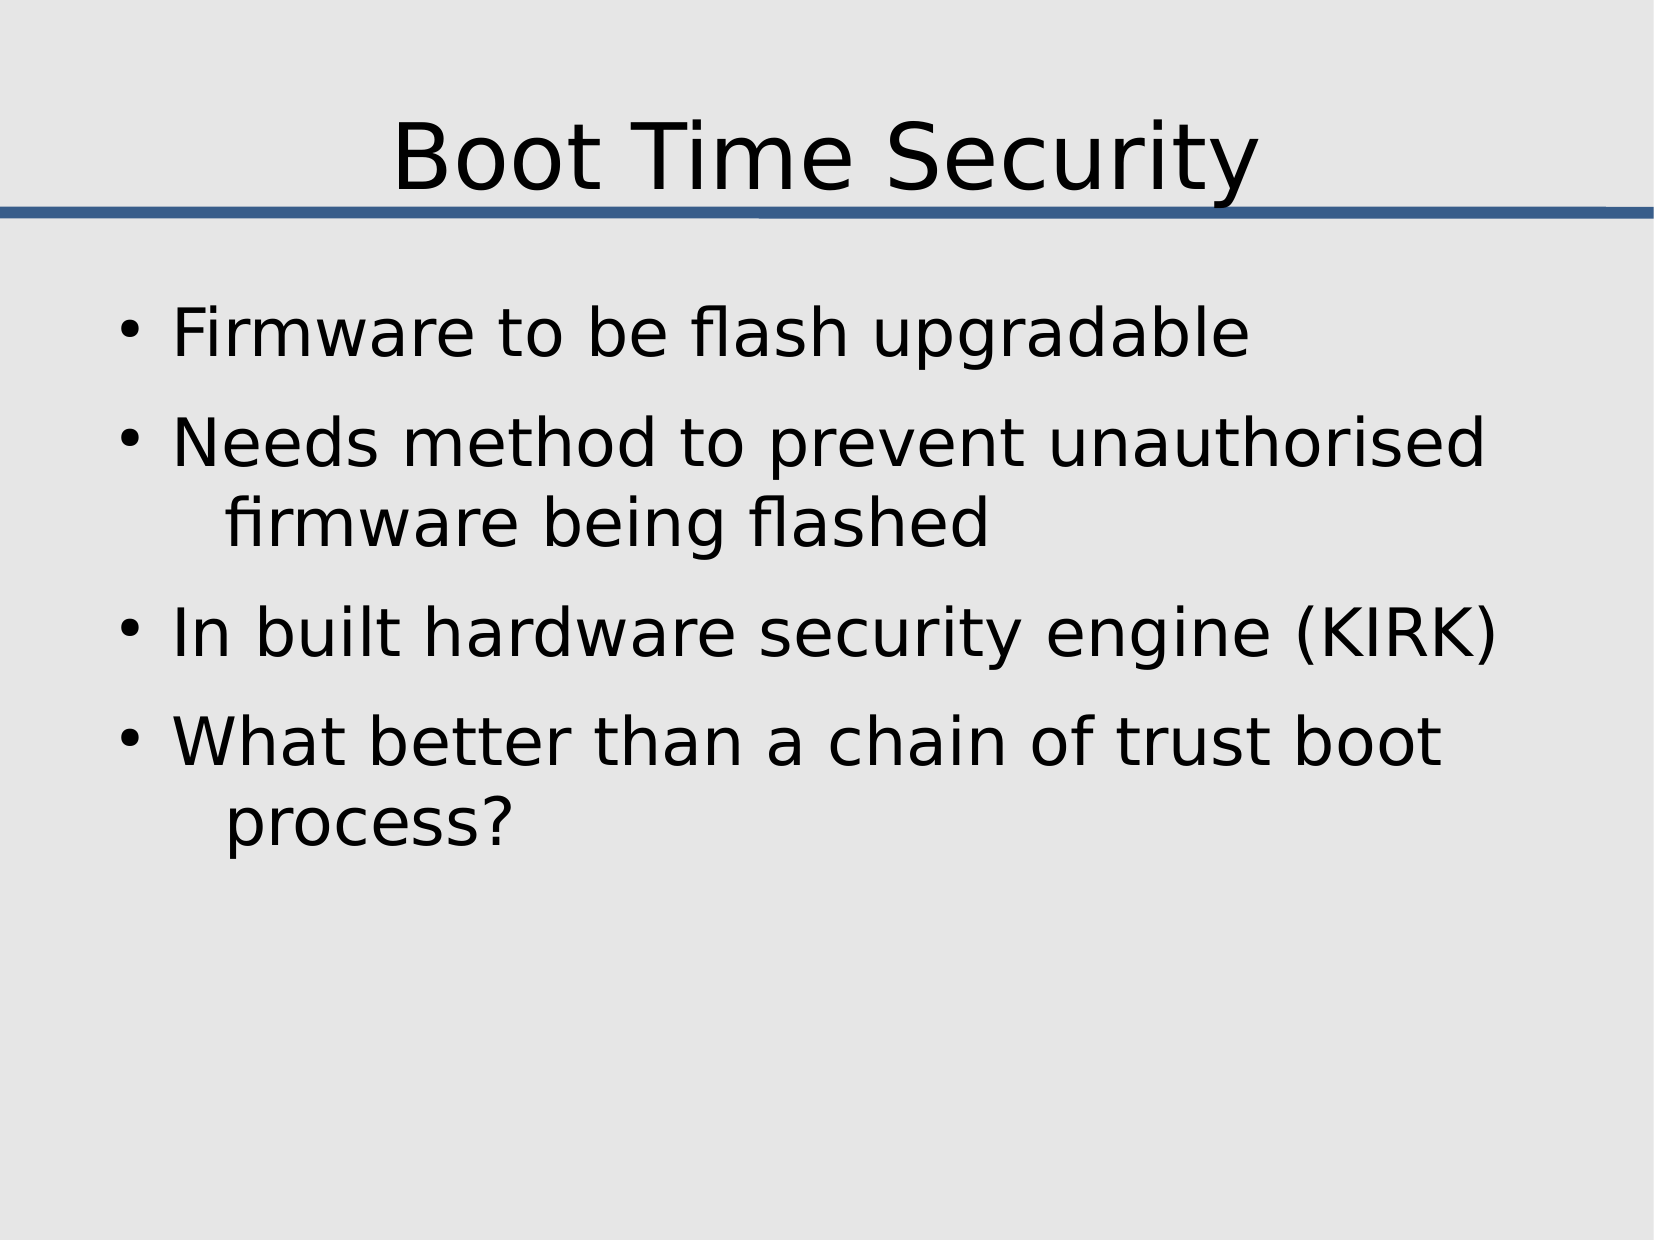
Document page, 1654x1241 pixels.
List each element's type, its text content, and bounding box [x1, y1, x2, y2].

list Firmware to be flash upgradable Needs method to prevent unauthorised firmware being flashed In built hardware security engine (KIRK) What better than a chain of trust boot process? [82, 290, 1571, 1094]
title Boot Time Security [82, 56, 1571, 250]
